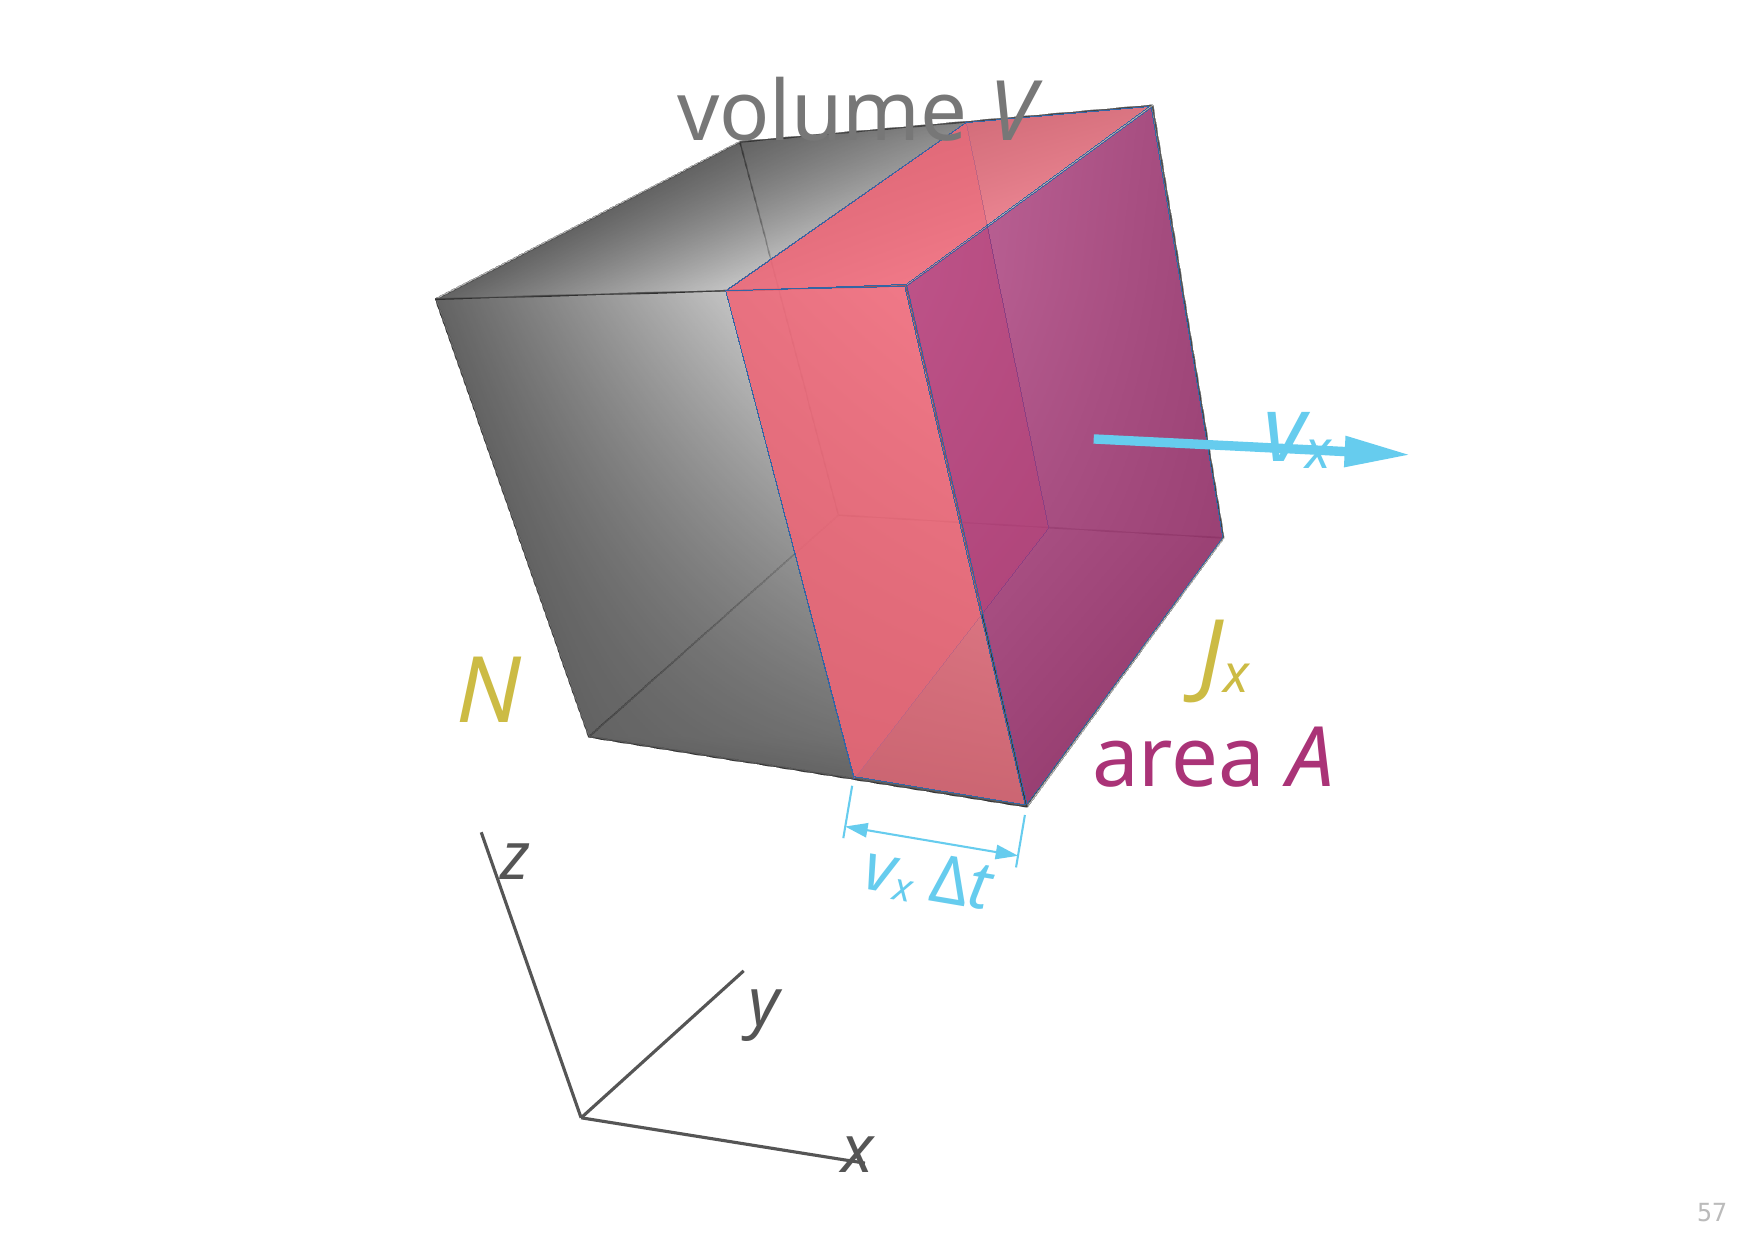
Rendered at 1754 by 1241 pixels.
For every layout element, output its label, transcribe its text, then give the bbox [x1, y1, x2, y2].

text_box x [827, 1094, 868, 1176]
text_box vx [1248, 355, 1351, 463]
text_box volume V [662, 43, 1054, 142]
text_box [725, 106, 1223, 805]
text_box y [733, 946, 775, 1029]
text_box z [486, 801, 525, 883]
text_box N [441, 616, 544, 724]
text_box area A [1077, 689, 1343, 788]
text_box Jx [1183, 580, 1271, 687]
